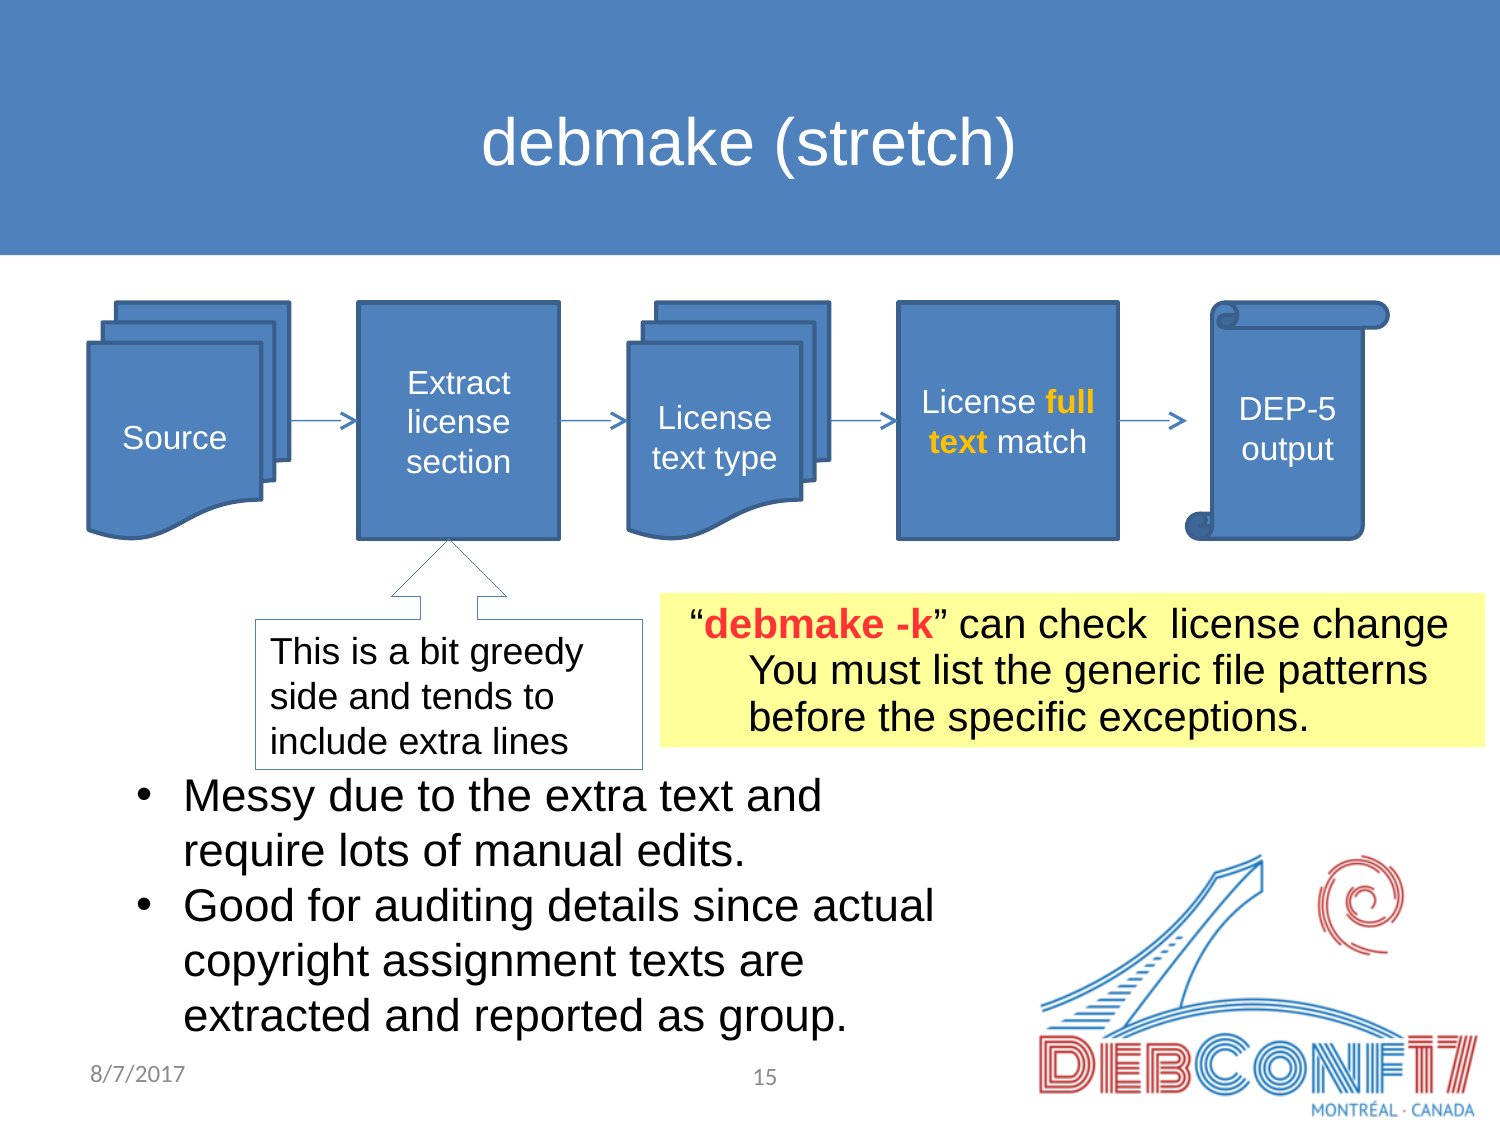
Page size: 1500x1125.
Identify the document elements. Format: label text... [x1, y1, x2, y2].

title debmake (stretch) [75, 45, 1425, 233]
text_box Messy due to the extra text and require lots of manual edits. Good for auditing details since actual copyright assignment texts are extracted and reported as group. [121, 758, 984, 1049]
text_box License text type [628, 302, 830, 539]
slide_number 19 [442, 1049, 793, 1106]
text_box DEP-5 output [1201, 302, 1388, 539]
picture [999, 806, 1500, 1125]
text_box Source [88, 302, 290, 539]
text_box License full text match [899, 303, 1118, 539]
text_box “debmake -k” can check license change You must list the generic file patterns before the specific exceptions. [660, 593, 1486, 748]
text_box Extract license section [358, 303, 559, 539]
slide_number 8/7/2017 [75, 1042, 425, 1103]
text_box This is a bit greedy side and tends to include extra lines [255, 538, 643, 758]
